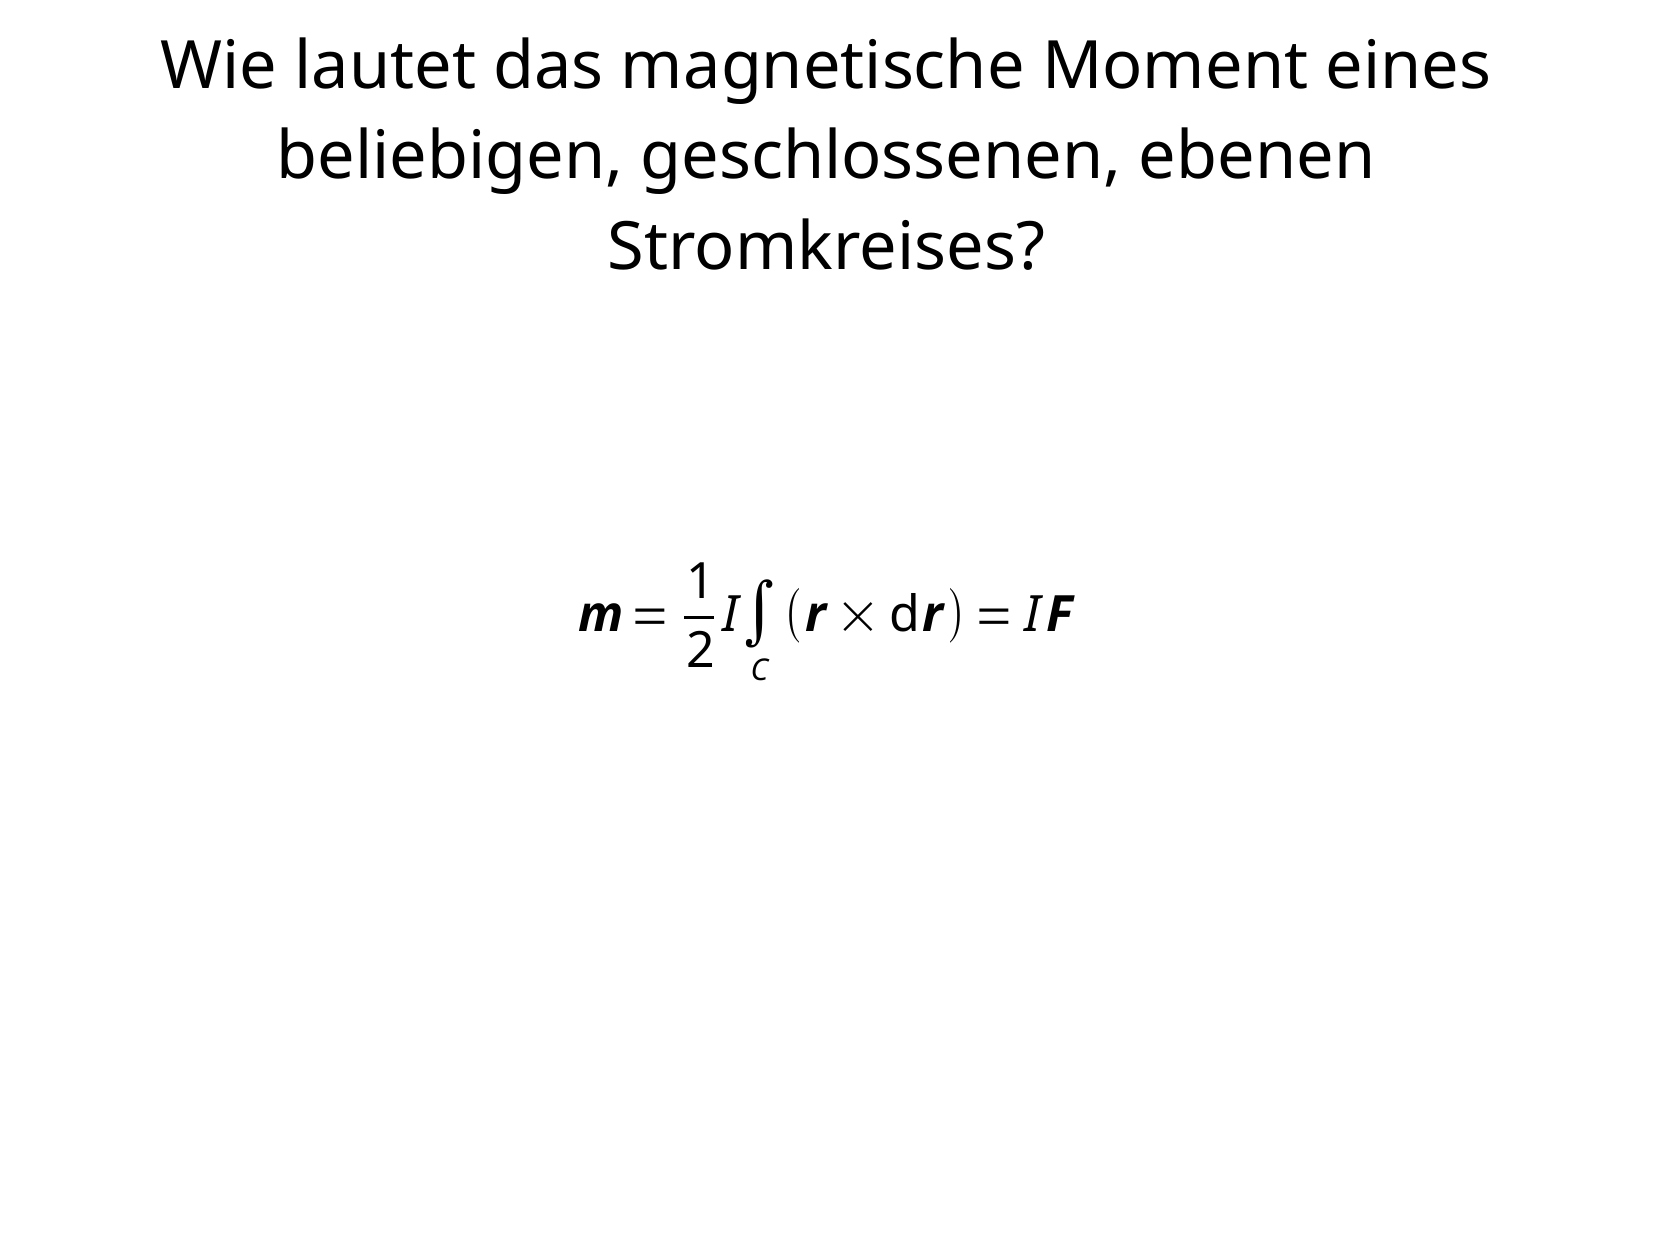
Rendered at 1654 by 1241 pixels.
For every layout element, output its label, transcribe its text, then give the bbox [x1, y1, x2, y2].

chart [571, 552, 1083, 688]
title Wie lautet das magnetische Moment eines beliebigen, geschlossenen, ebenen Stromkreises? [82, 49, 1571, 257]
